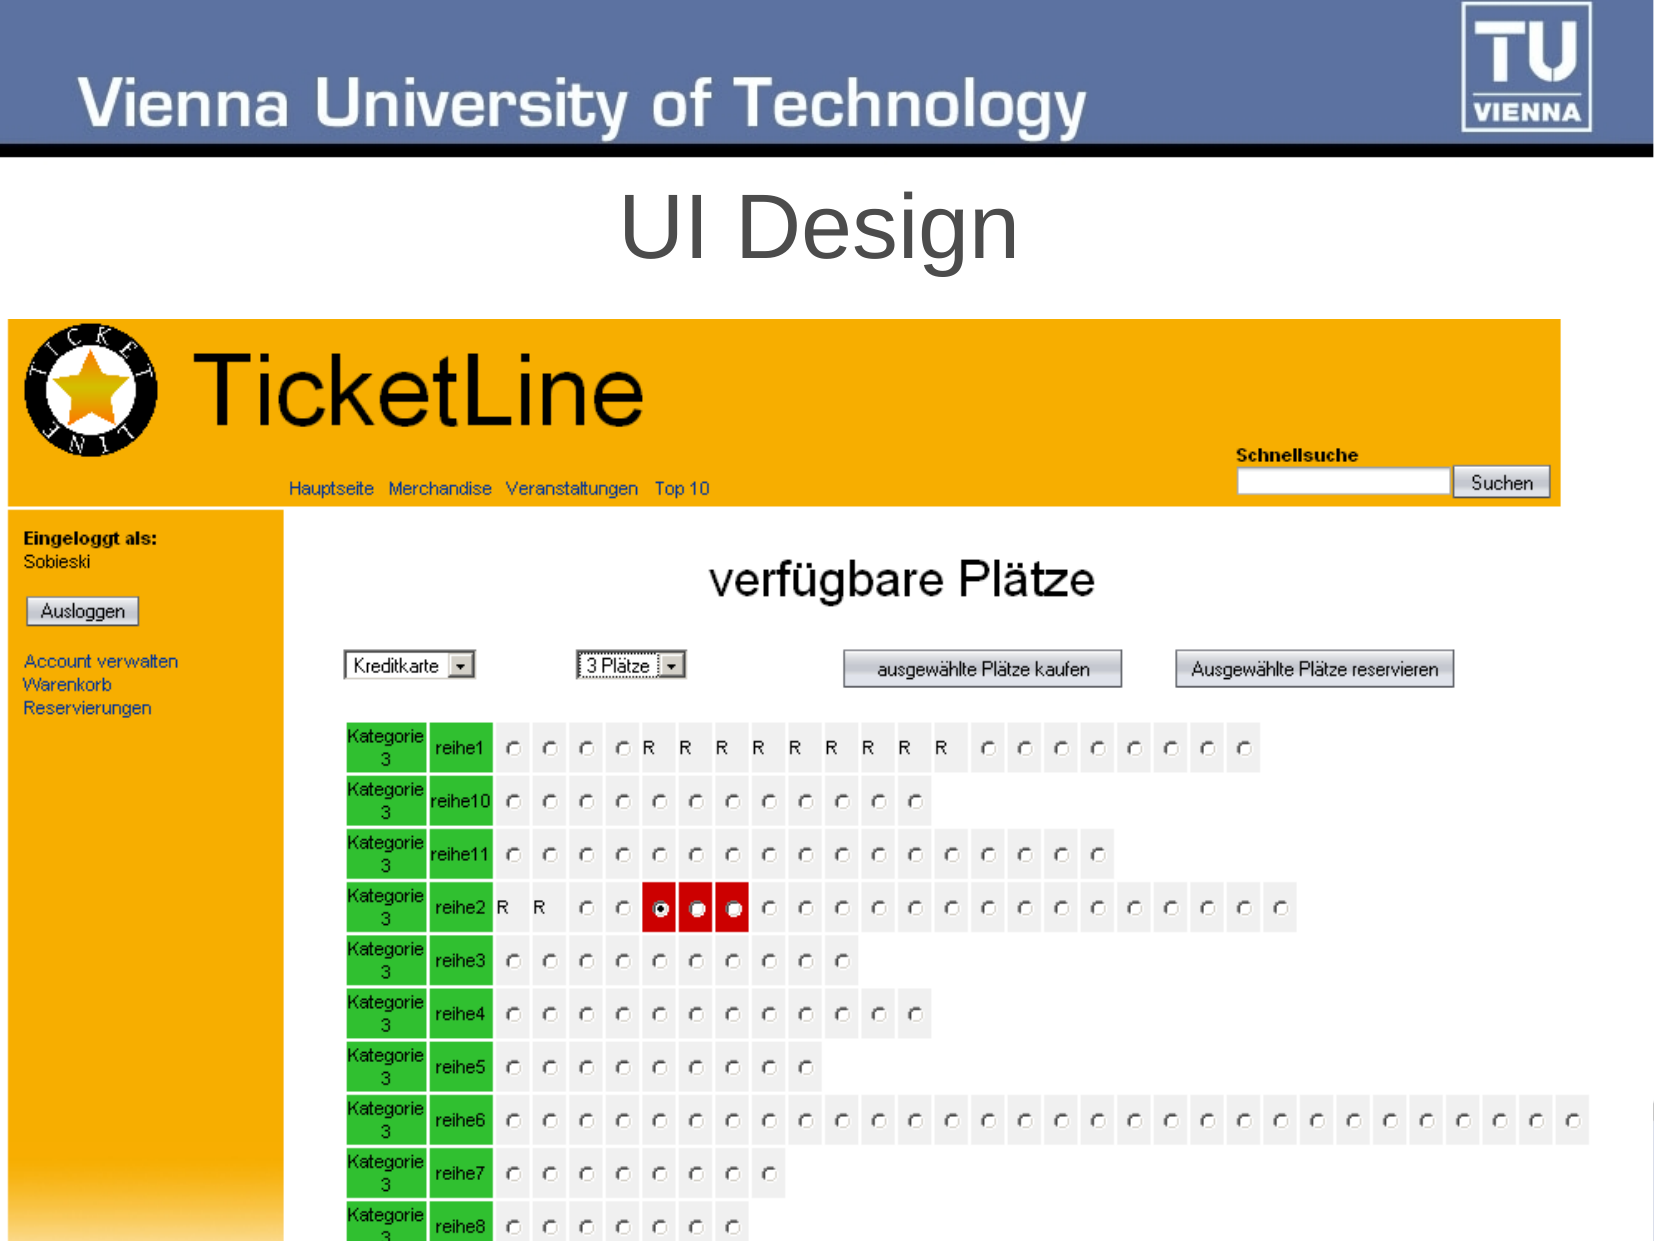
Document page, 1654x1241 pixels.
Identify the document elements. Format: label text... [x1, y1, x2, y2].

title UI Design [113, 144, 1526, 309]
picture [0, 0, 1654, 1241]
